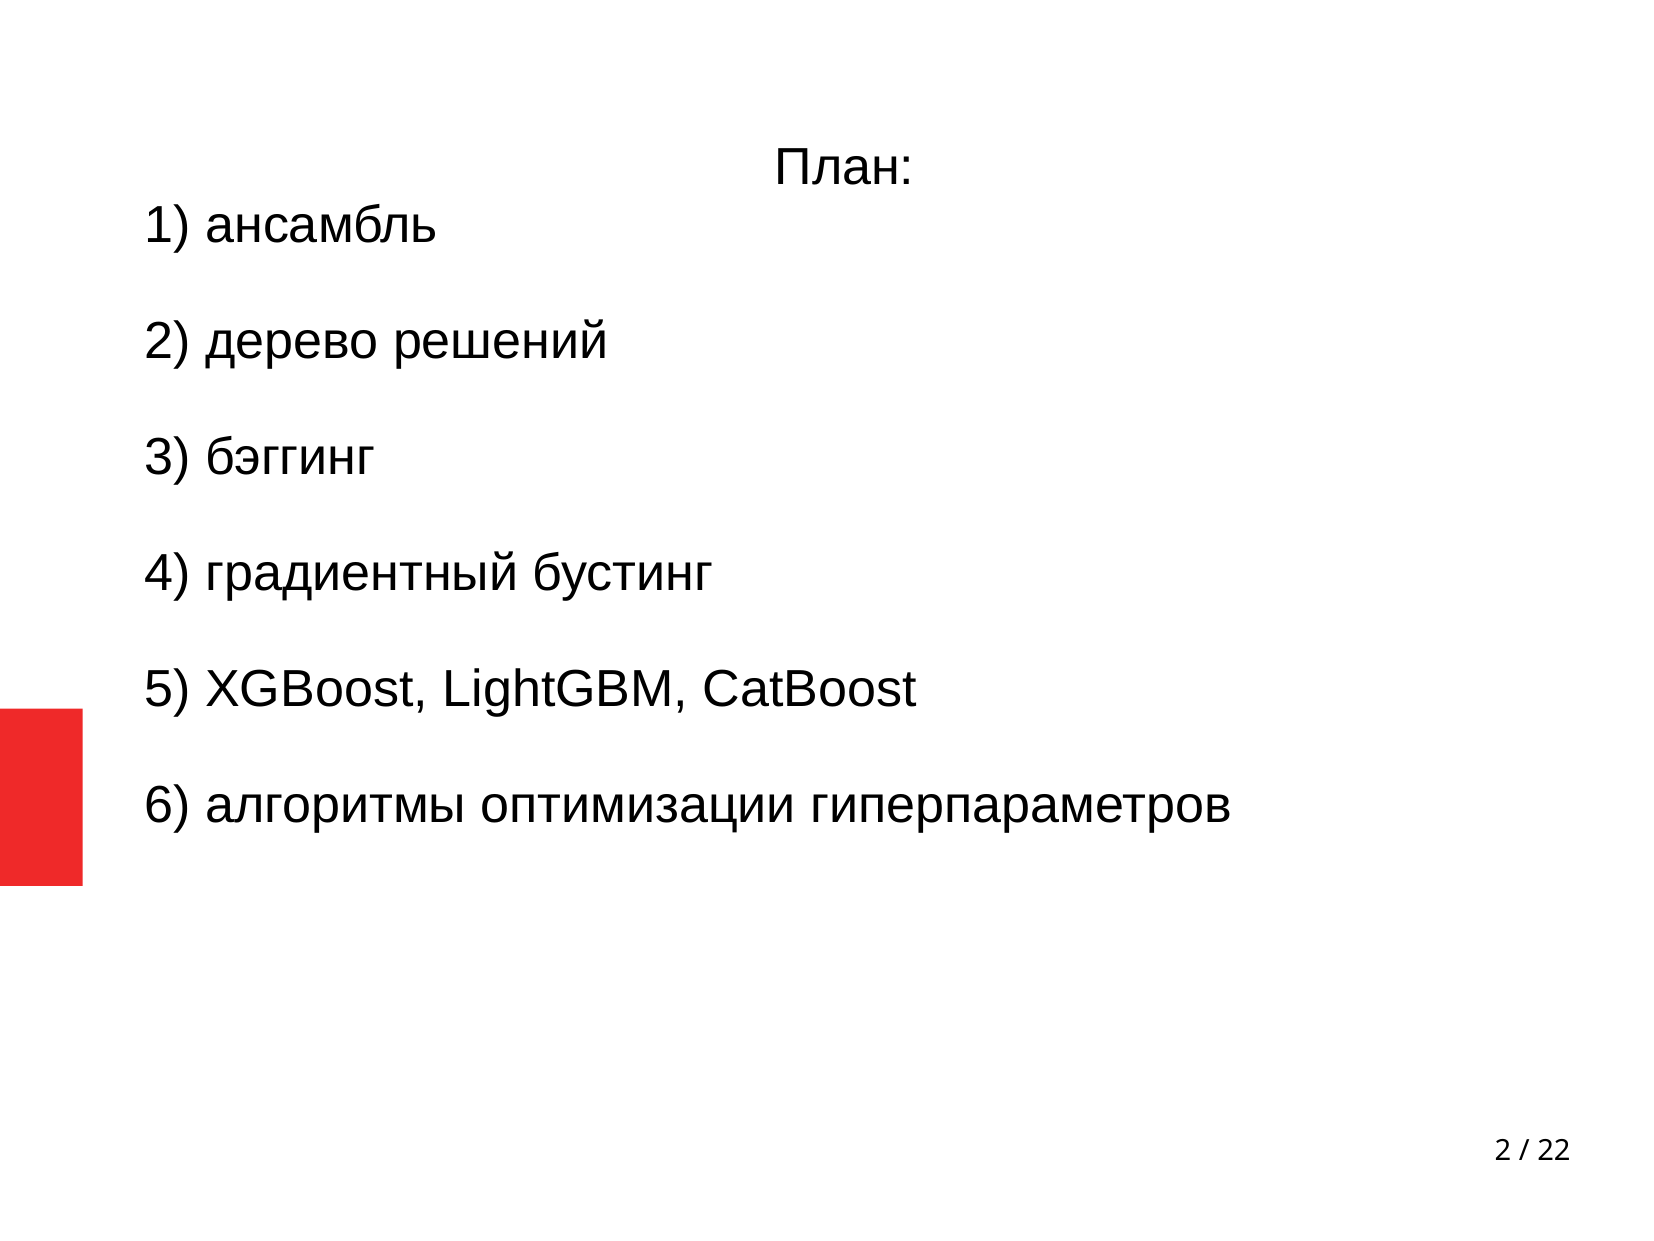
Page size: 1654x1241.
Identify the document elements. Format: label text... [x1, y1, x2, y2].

text_box План: 1) ансамбль 2) дерево решений 3) бэггинг 4) градиентный бустинг 5) XGBoost, LightGBM, CatBoost 6) алгоритмы оптимизации гиперпараметров [129, 129, 1560, 883]
